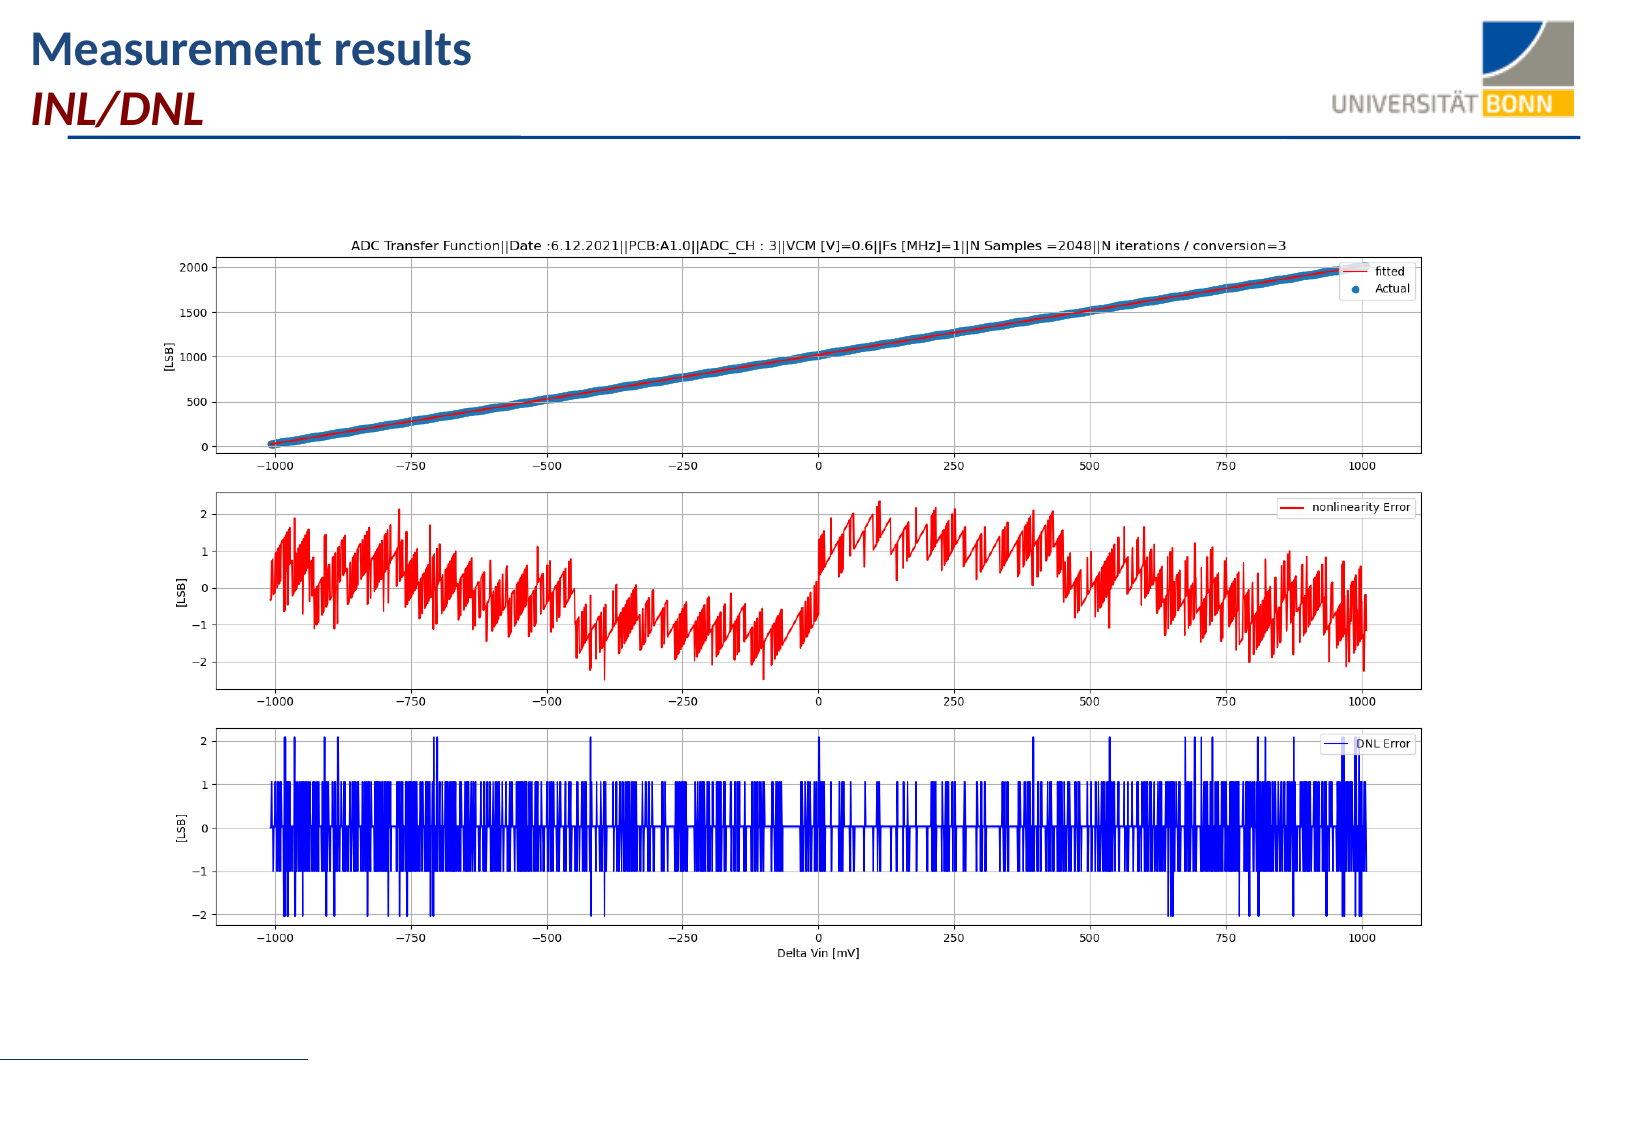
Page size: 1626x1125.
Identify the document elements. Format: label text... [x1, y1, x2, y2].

title Measurement results INL/DNL [15, 8, 1244, 103]
picture [1330, 0, 1574, 137]
picture [21, 152, 1576, 1021]
